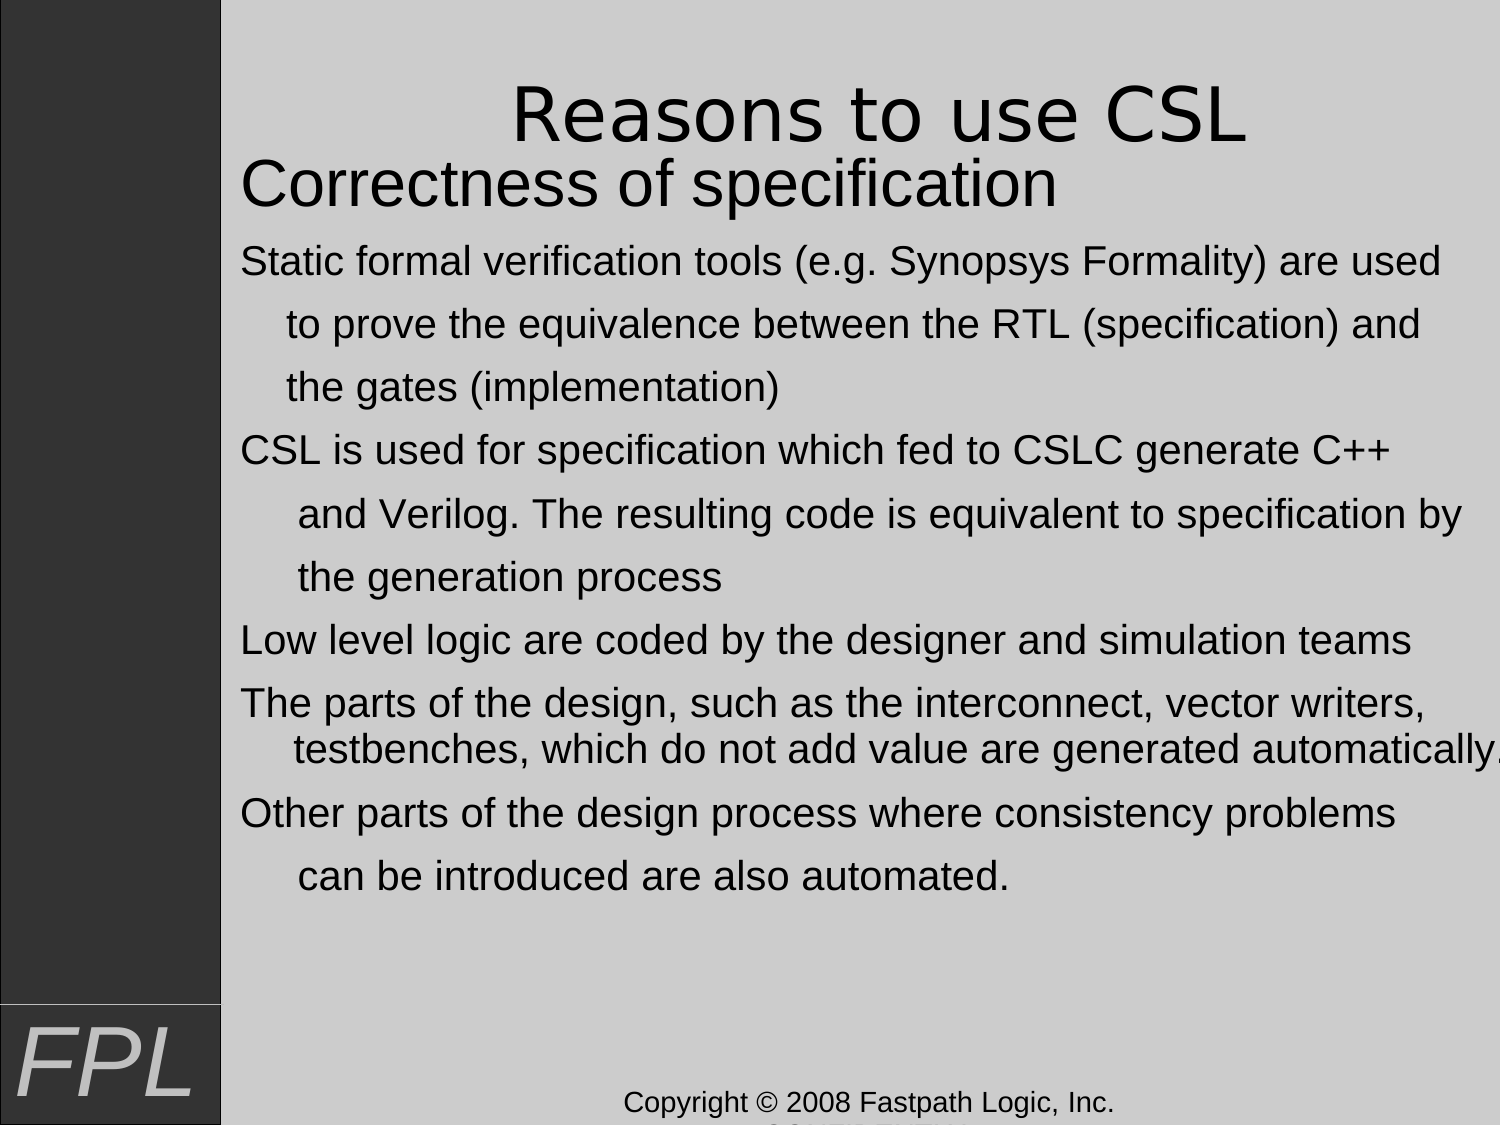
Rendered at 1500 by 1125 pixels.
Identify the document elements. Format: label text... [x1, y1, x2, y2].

title Reasons to use CSL [378, 18, 1379, 146]
list Correctness of specification Static formal verification tools (e.g. Synopsys Formality) are used to prove the equivalence between the RTL (specification) and the gates (implementation) CSL is used for specification which fed to CSLC generate C++ and Verilog. The resulting code is equivalent to specification by the generation process Low level logic are coded by the designer and simulation teams The parts of the design, such as the interconnect, vector writers, testbenches, which do not add value are generated automatically. Other parts of the design process where consistency problems can be introduced are also automated. [222, 146, 1500, 1125]
